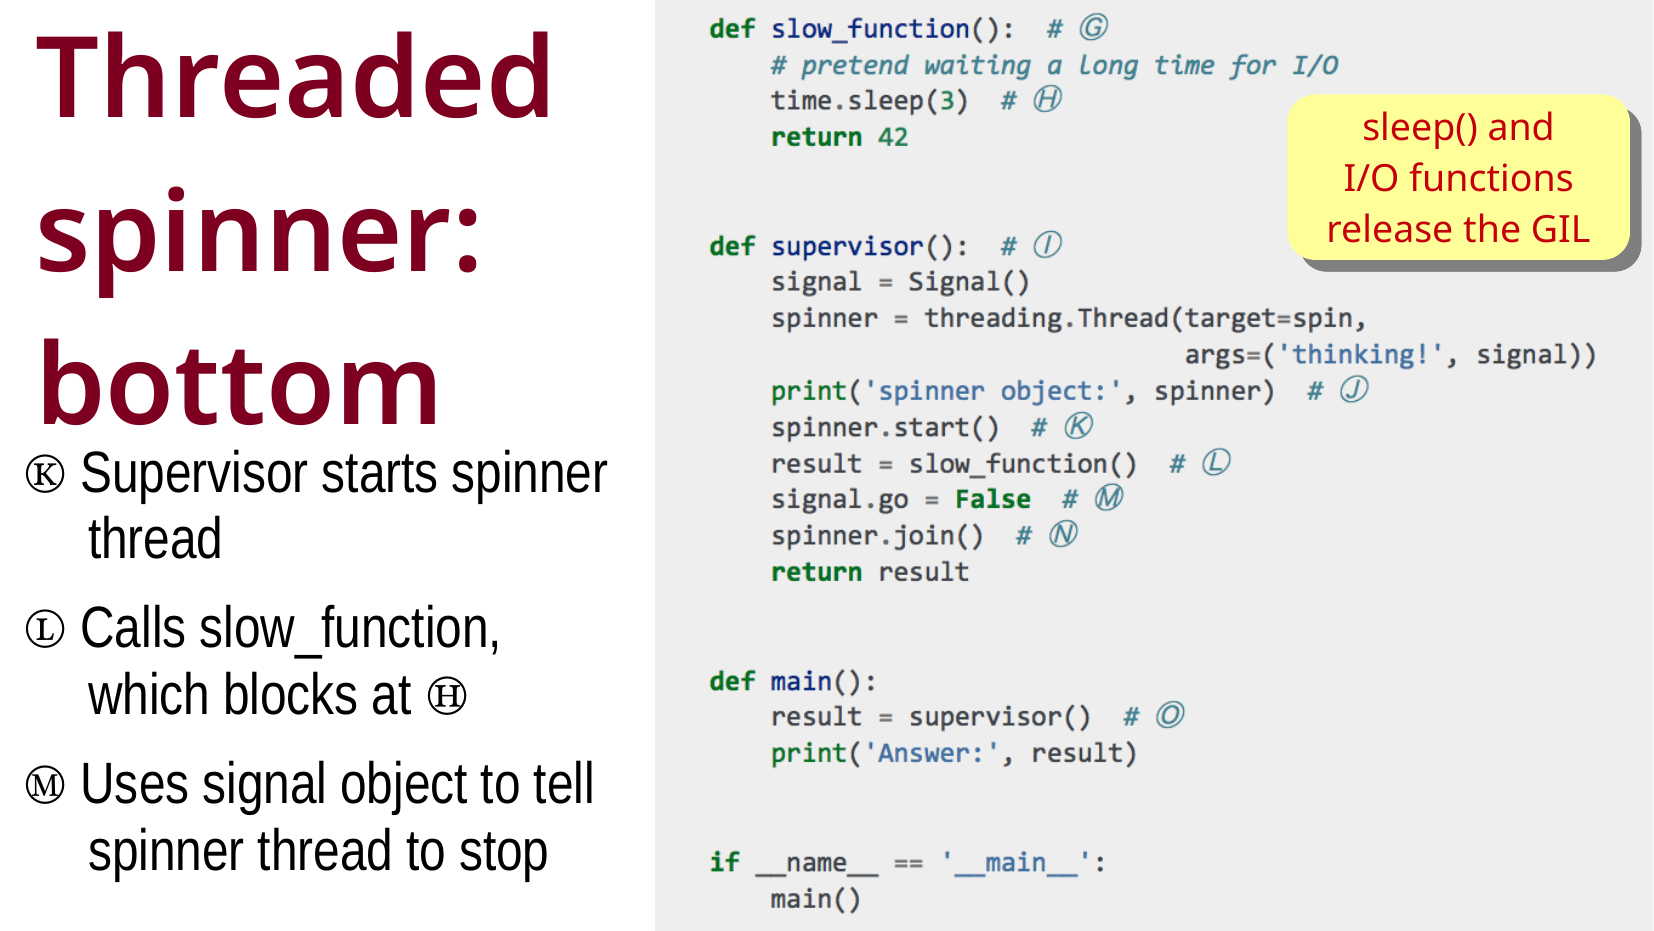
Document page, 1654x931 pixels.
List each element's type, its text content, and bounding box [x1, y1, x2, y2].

list Ⓚ Supervisor starts spinner thread Ⓛ Calls slow_function, which blocks at Ⓗ Ⓜ Uses signal object to tell spinner thread to stop [23, 437, 626, 899]
title Threaded spinner: bottom [35, 59, 655, 396]
text_box sleep() and I/O functions release the GIL [1287, 94, 1630, 260]
picture [655, 0, 1654, 931]
